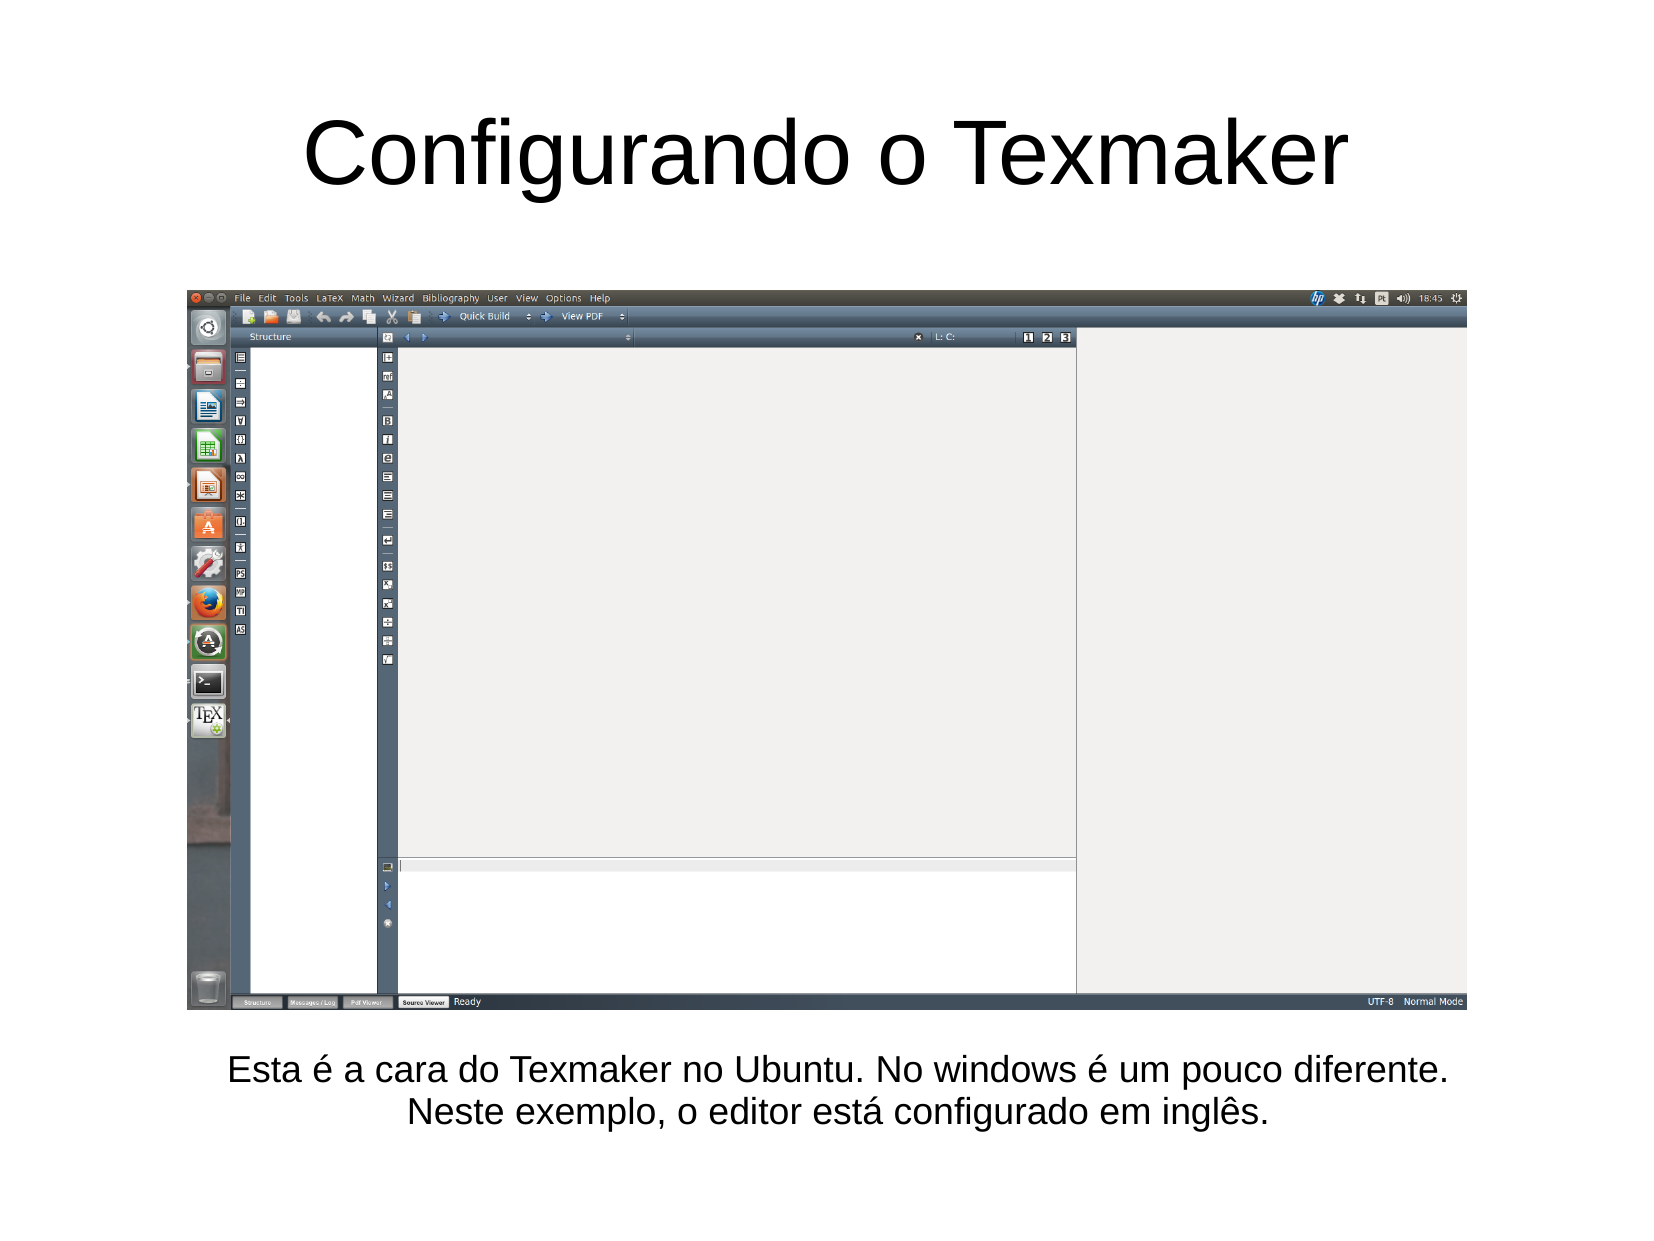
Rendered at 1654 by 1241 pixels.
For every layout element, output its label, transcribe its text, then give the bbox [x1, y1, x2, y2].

picture [187, 290, 1467, 1010]
text_box Esta é a cara do Texmaker no Ubuntu. No windows é um pouco diferente. Neste exemplo, o editor está configurado em inglês. [212, 1041, 1465, 1140]
title Configurando o Texmaker [82, 49, 1571, 257]
